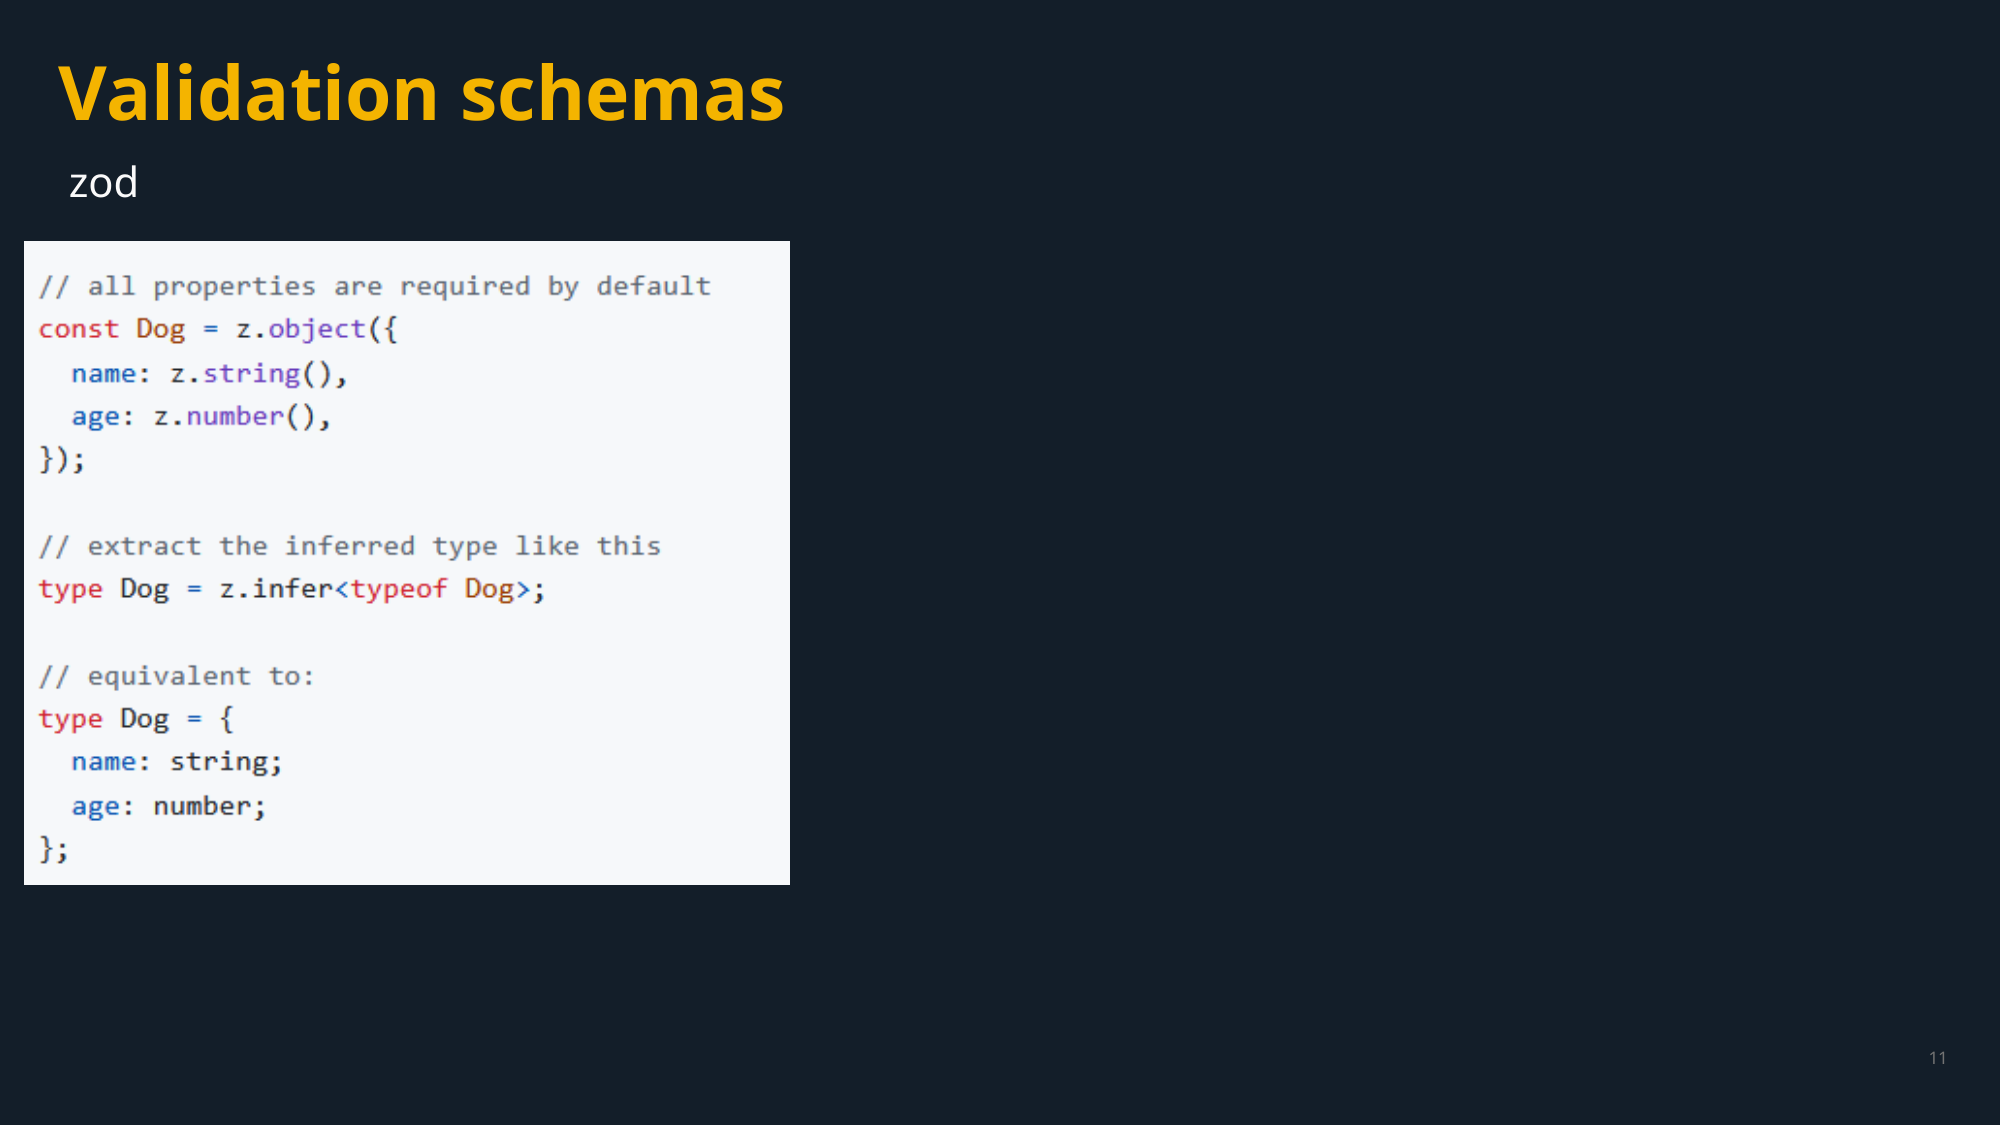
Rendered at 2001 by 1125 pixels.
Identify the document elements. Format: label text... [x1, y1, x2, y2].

picture [24, 241, 790, 885]
text_box Validation schemas [59, 59, 1962, 205]
slide_number <number> [1827, 1047, 1948, 1072]
text_box zod [59, 146, 1257, 217]
